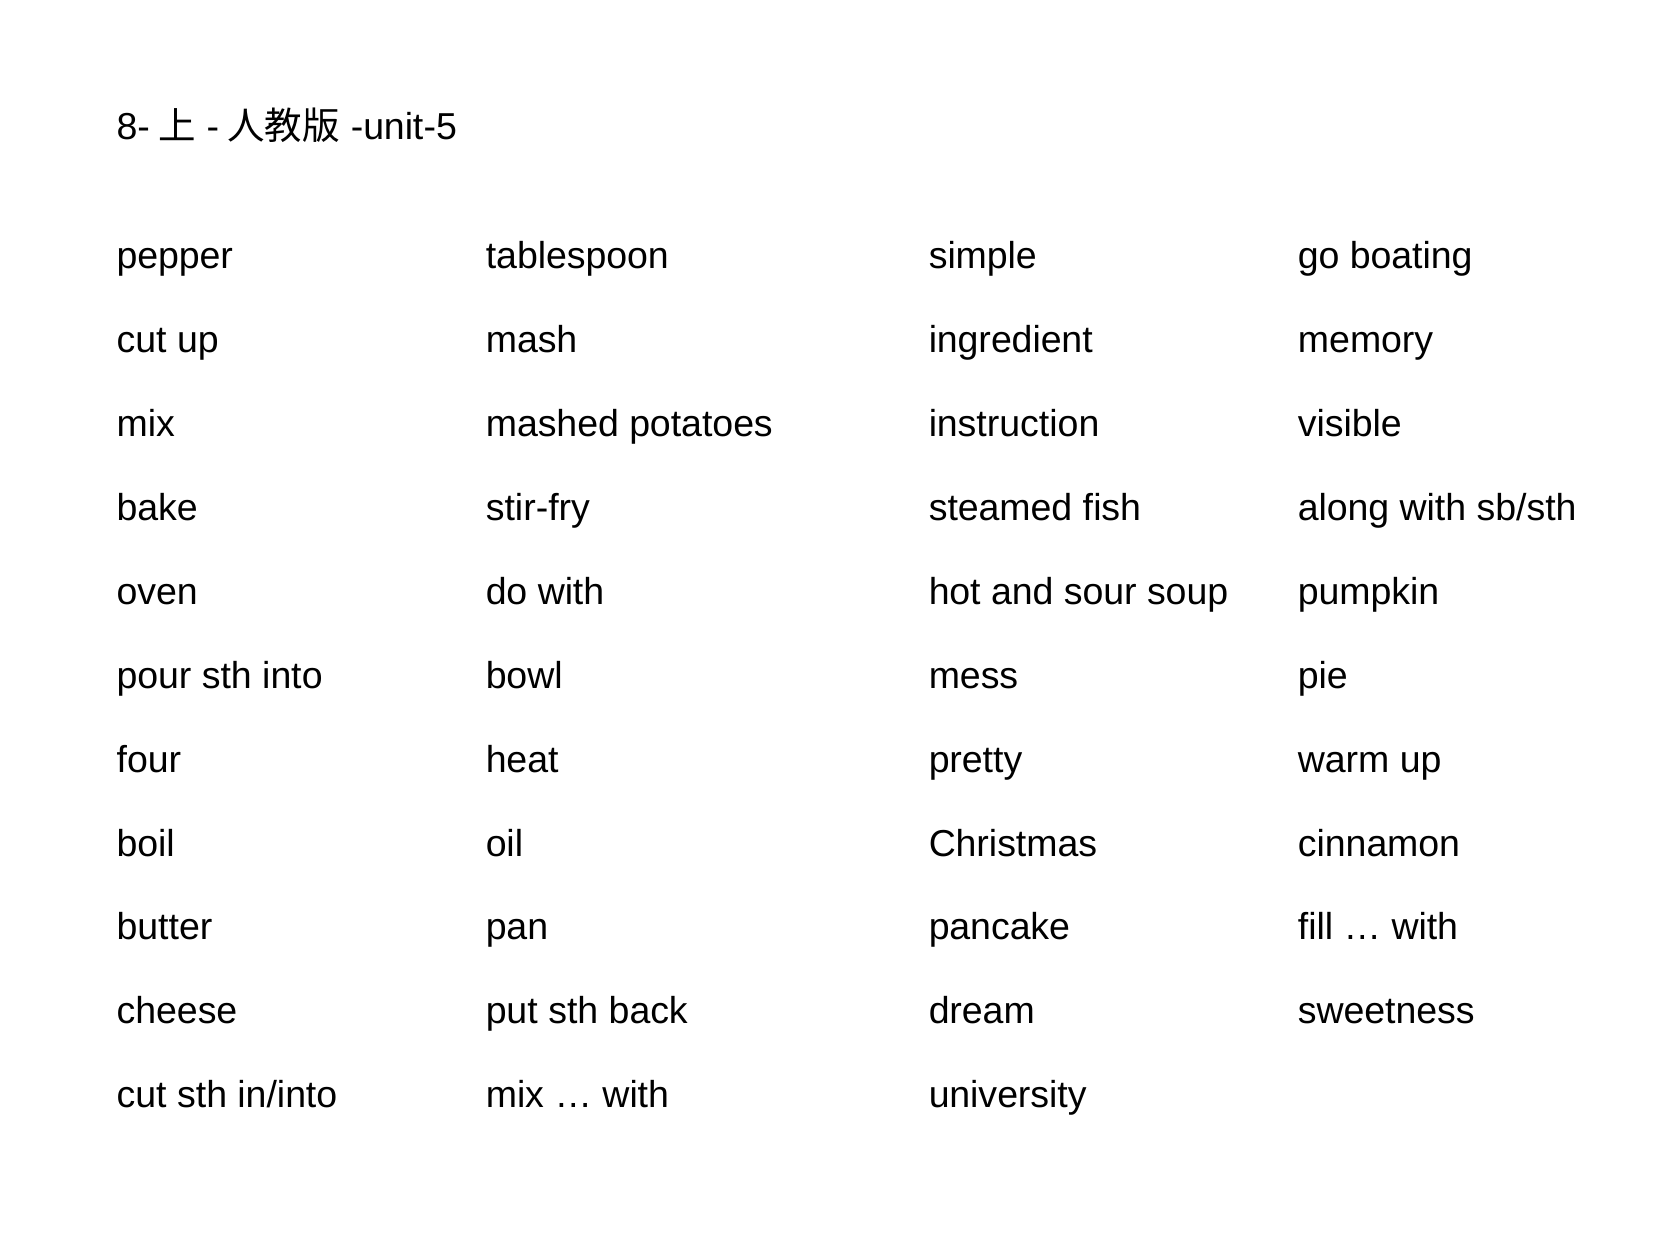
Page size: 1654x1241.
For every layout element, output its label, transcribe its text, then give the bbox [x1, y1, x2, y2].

text_box 8-上-人教版-unit-5 pepper tablespoon simple go boating cut up mash ingredient memory mix mashed potatoes instruction visible bake stir-fry steamed fish along with sb/sth oven do with hot and sour soup pumpkin pour sth into bowl mess pie four heat pretty warm up boil oil Christmas cinnamon butter pan pancake fill … with cheese put sth back dream sweetness cut sth in/into mix … with university [101, 88, 1595, 1155]
